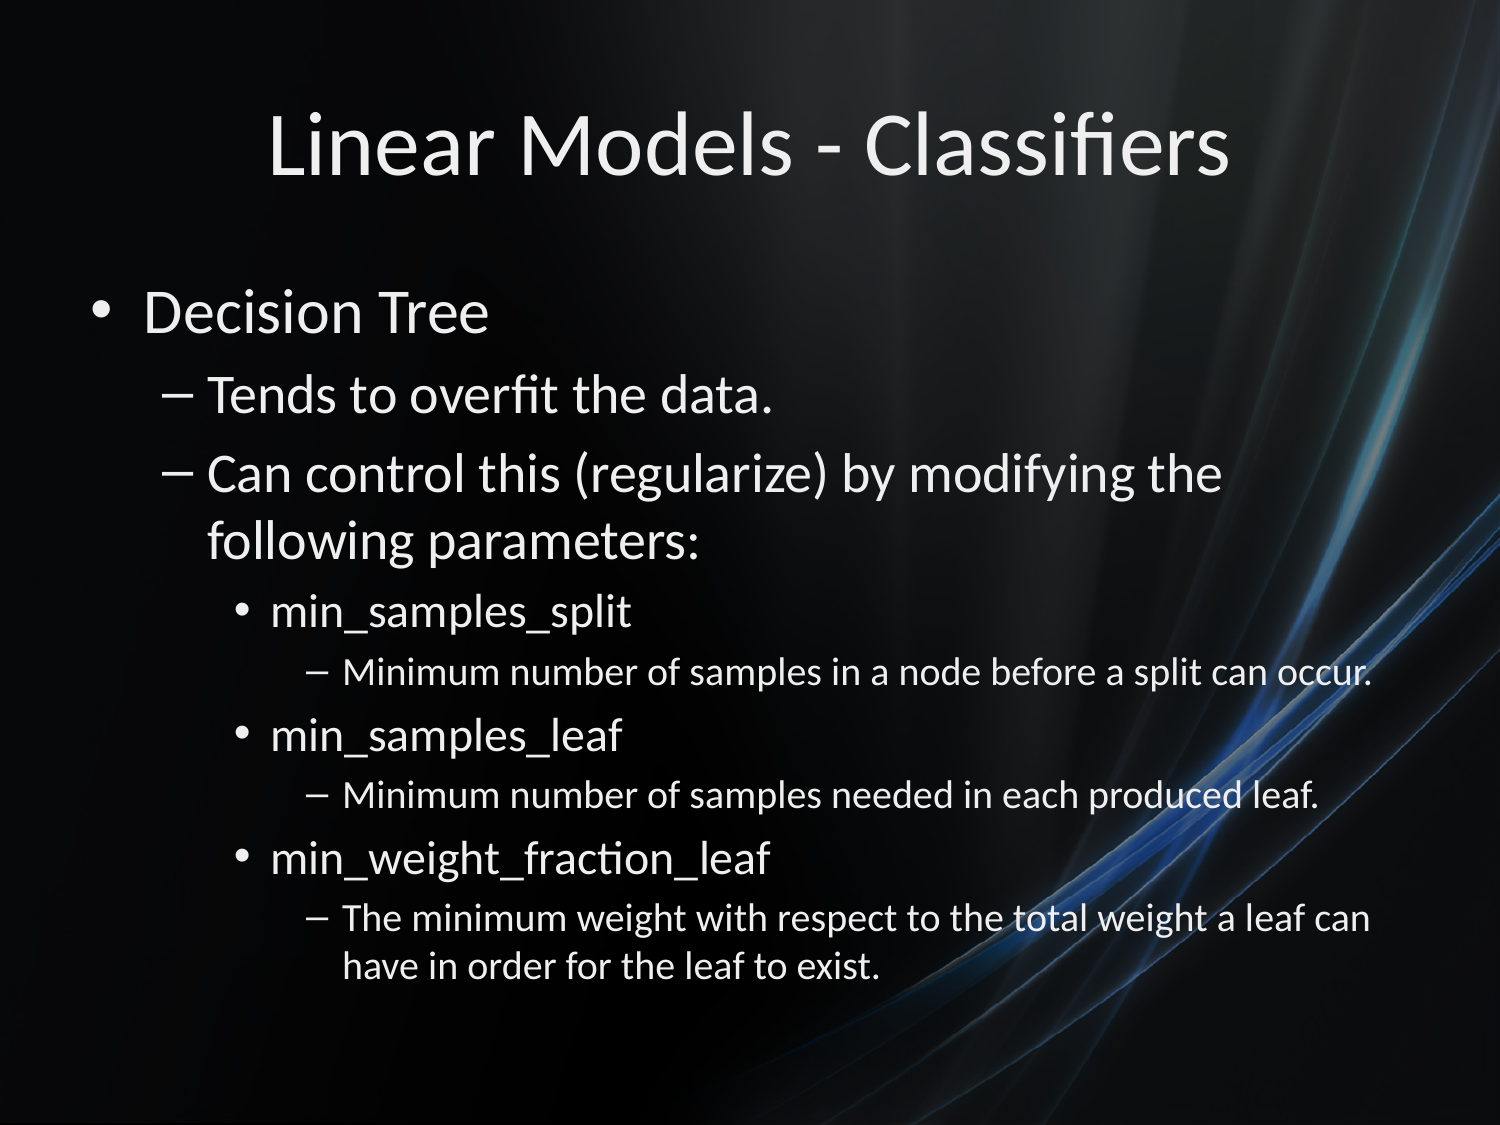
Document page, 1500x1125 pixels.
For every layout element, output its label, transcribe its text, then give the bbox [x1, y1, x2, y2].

list Decision Tree Tends to overfit the data. Can control this (regularize) by modifying the following parameters: min_samples_split Minimum number of samples in a node before a split can occur. min_samples_leaf Minimum number of samples needed in each produced leaf. min_weight_fraction_leaf The minimum weight with respect to the total weight a leaf can have in order for the leaf to exist. [75, 262, 1425, 1005]
picture [0, 0, 1500, 1125]
title Linear Models - Classifiers [75, 45, 1425, 233]
